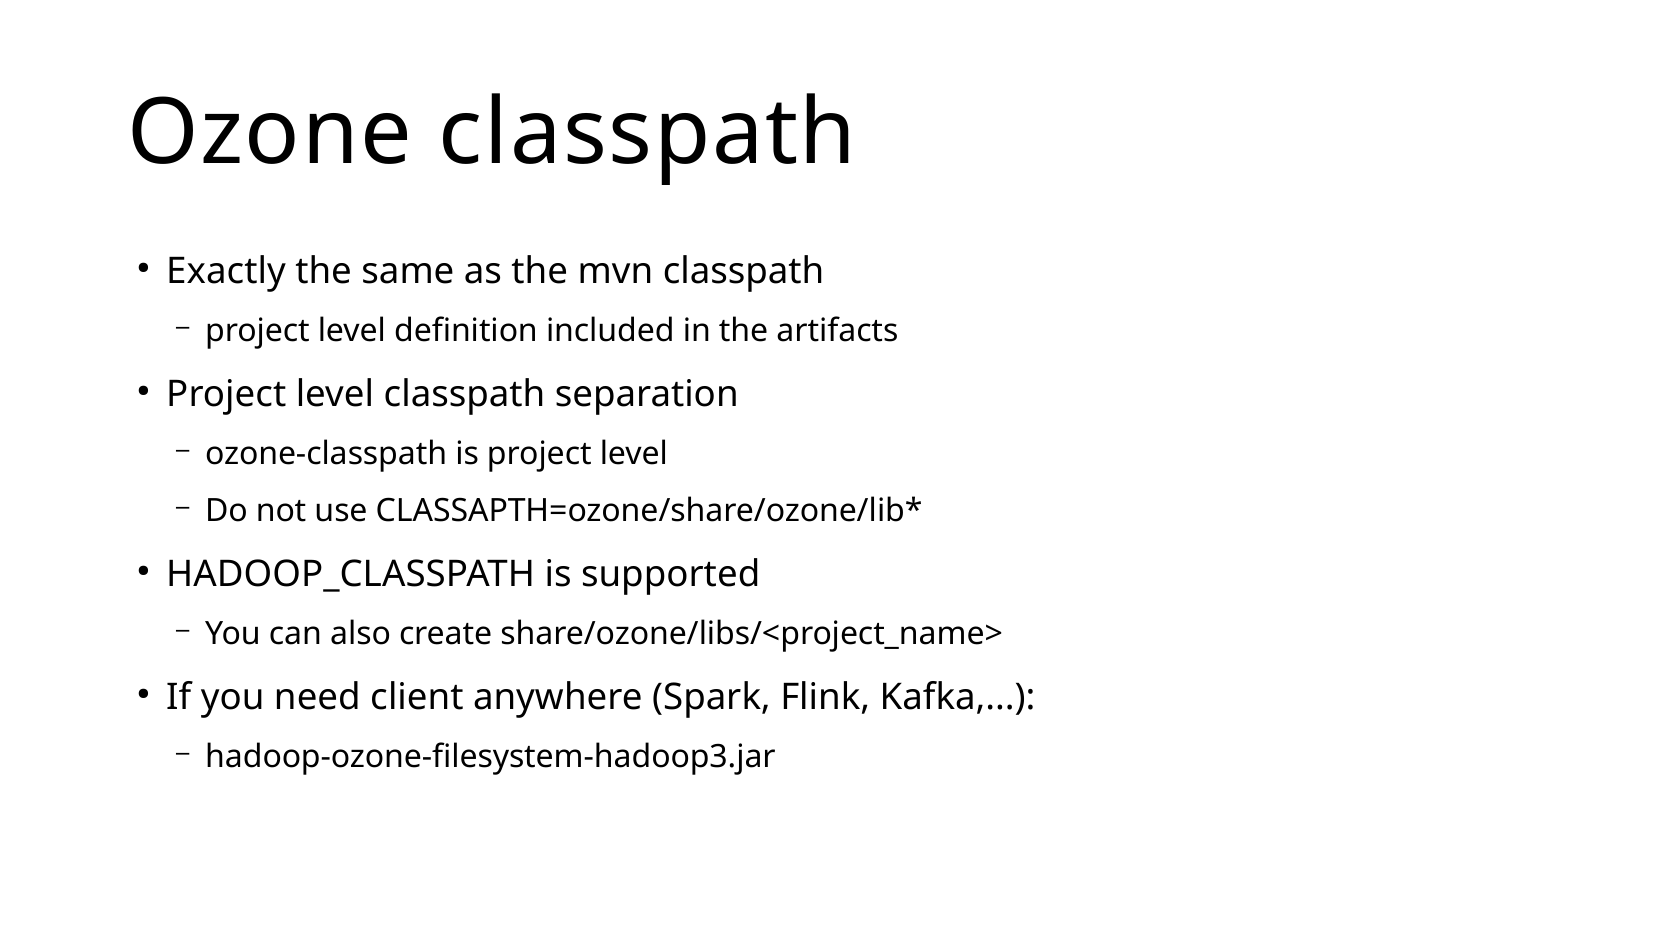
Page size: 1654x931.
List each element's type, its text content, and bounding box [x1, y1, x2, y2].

title Ozone classpath [127, 69, 1654, 187]
list Exactly the same as the mvn classpath project level definition included in the artifacts Project level classpath separation ozone-classpath is project level Do not use CLASSAPTH=ozone/share/ozone/lib* HADOOP_CLASSPATH is supported You can also create share/ozone/libs/<project_name> If you need client anywhere (Spark, Flink, Kafka,...): hadoop-ozone-filesystem-hadoop3.jar [127, 244, 1527, 784]
